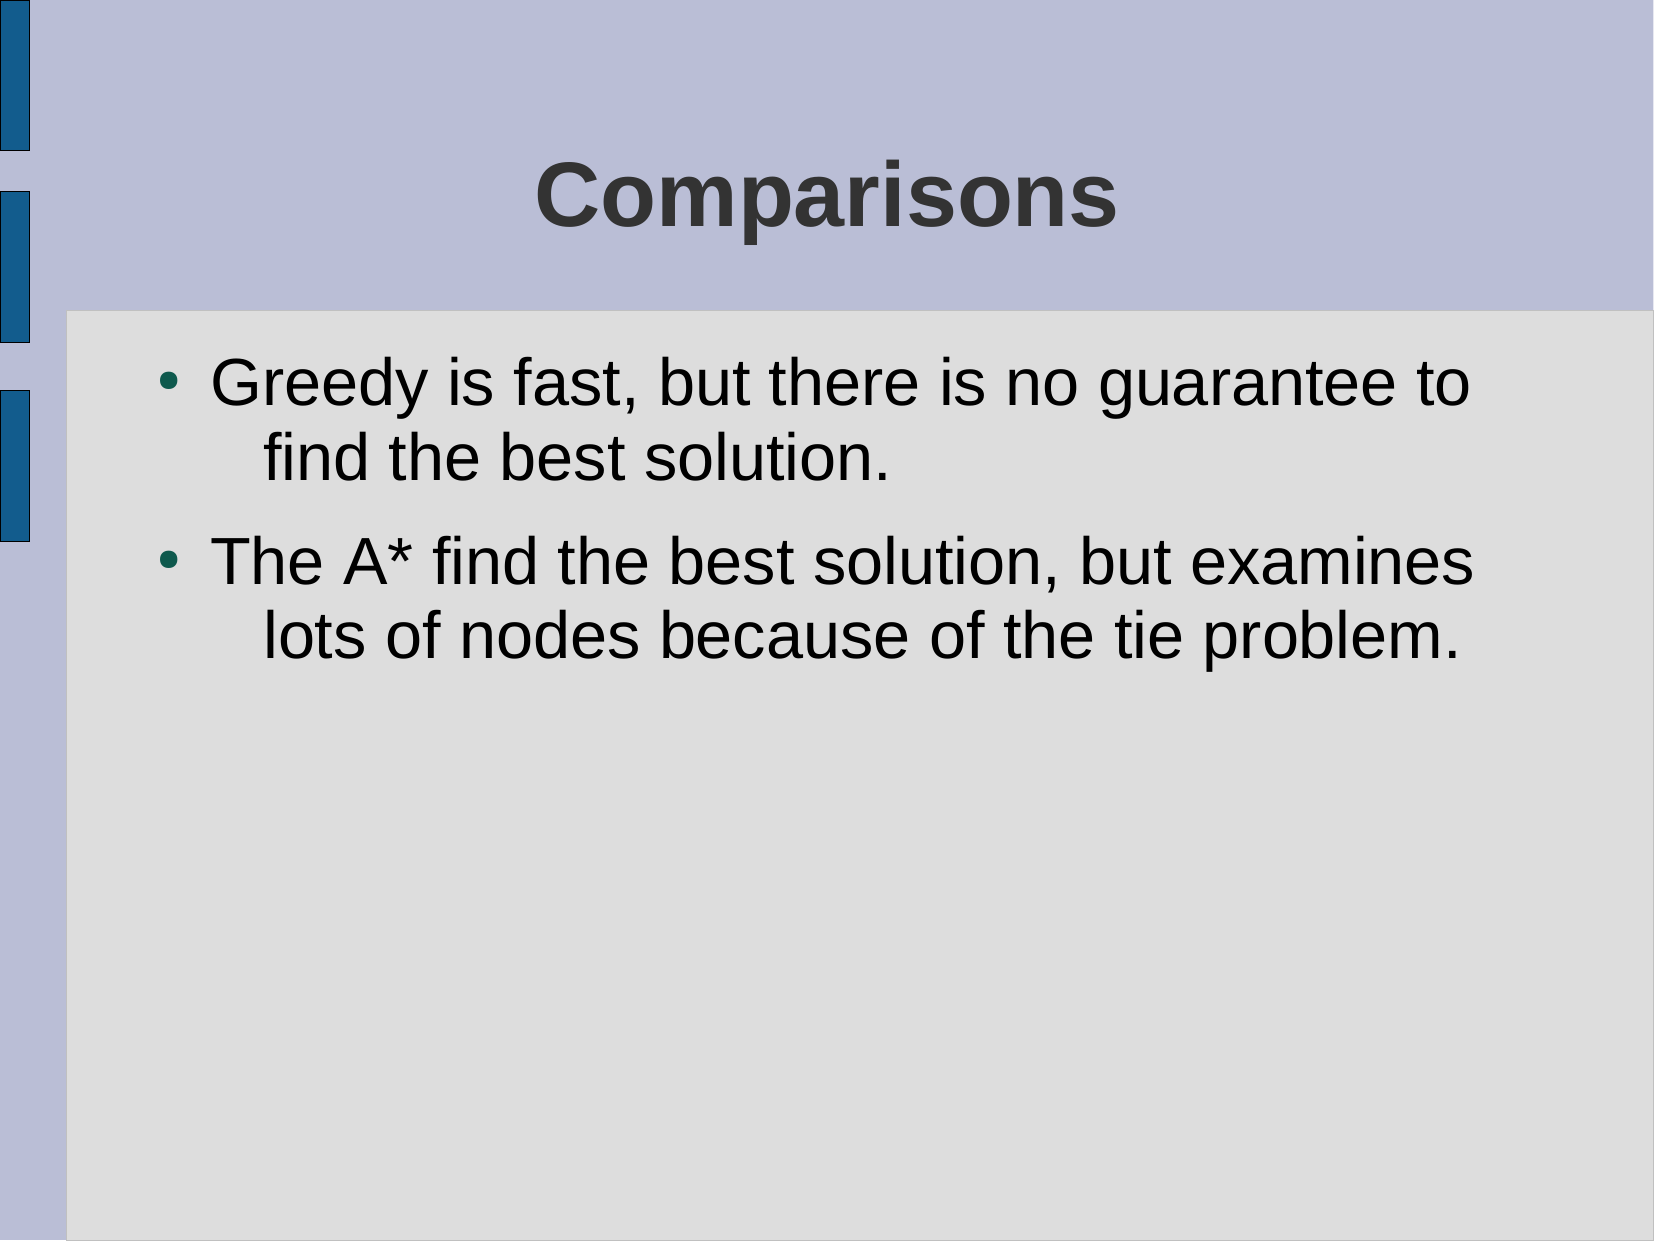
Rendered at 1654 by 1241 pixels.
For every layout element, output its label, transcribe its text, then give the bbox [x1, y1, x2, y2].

list Greedy is fast, but there is no guarantee to find the best solution. The A* find the best solution, but examines lots of nodes because of the tie problem. [121, 344, 1534, 1127]
title Comparisons [121, 91, 1534, 299]
